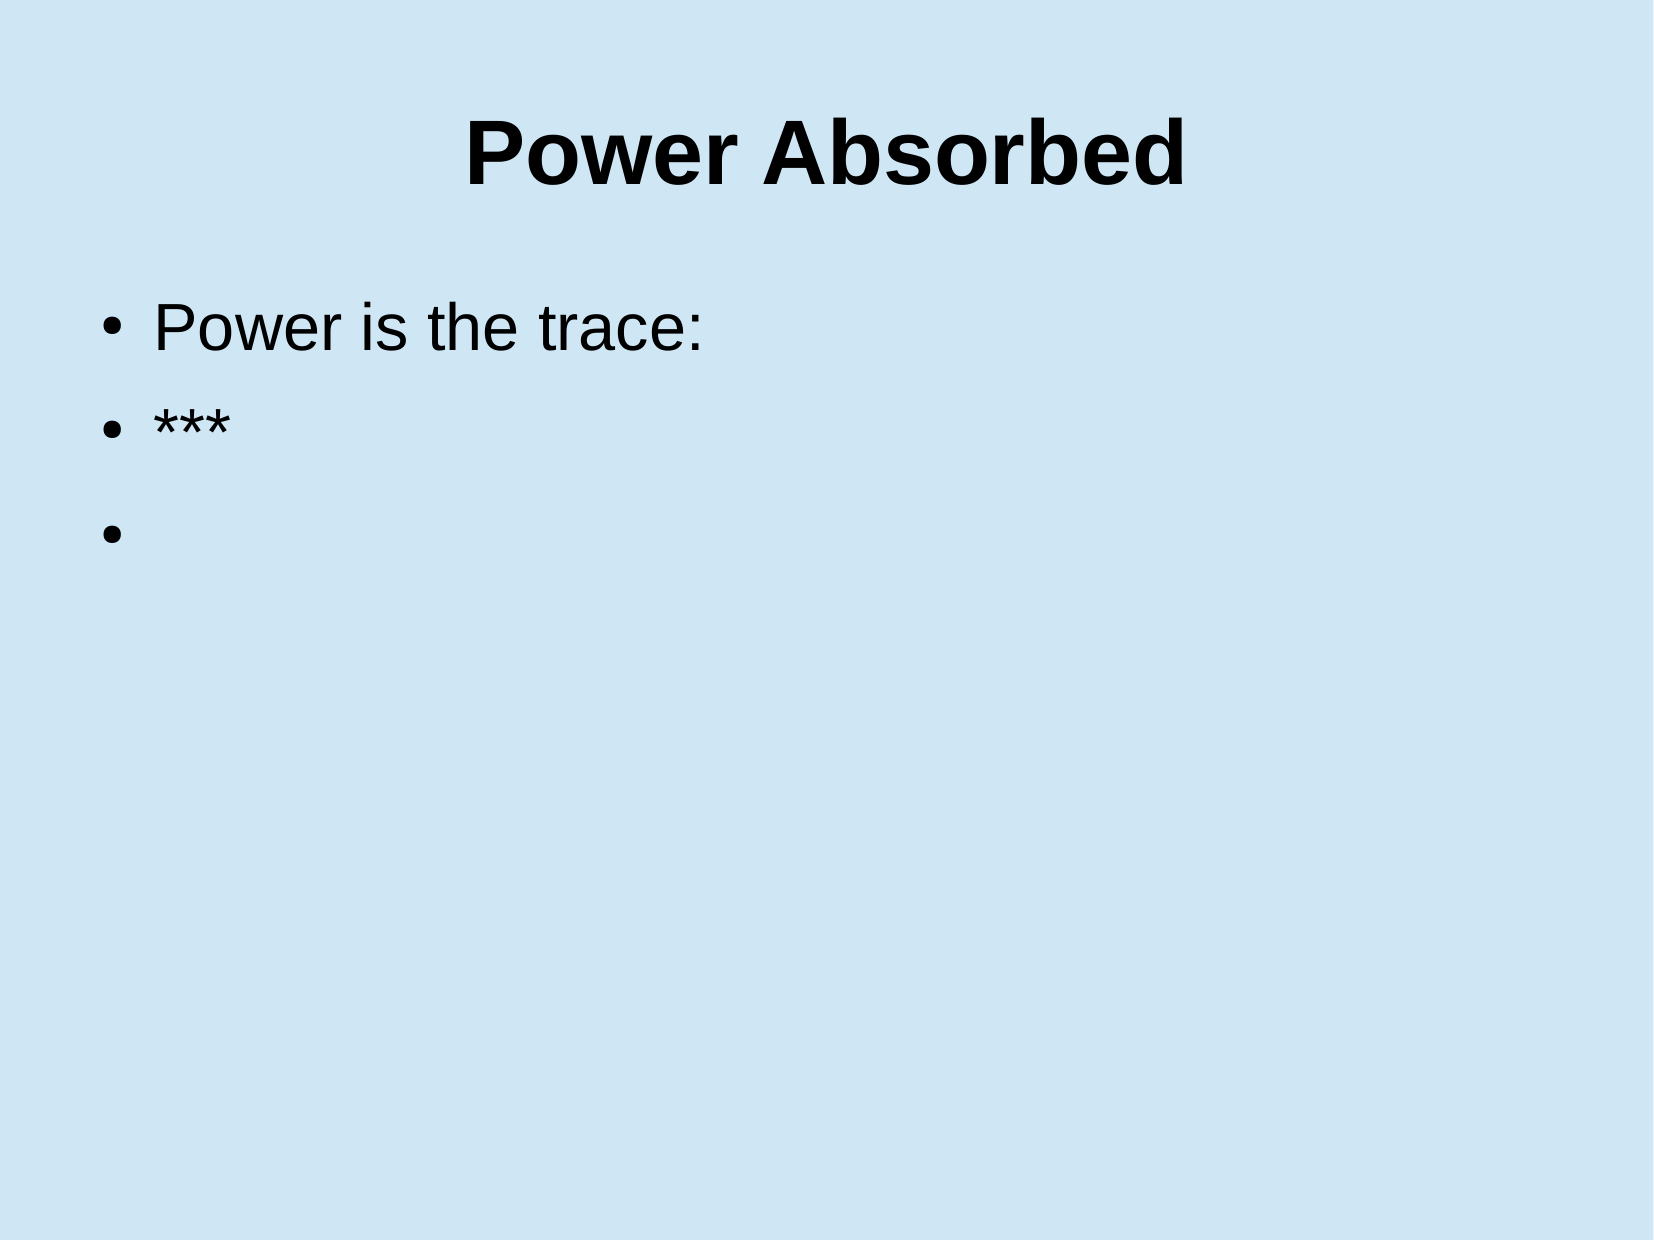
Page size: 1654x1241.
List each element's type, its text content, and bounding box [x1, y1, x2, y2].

title Power Absorbed [82, 49, 1571, 257]
list Power is the trace: *** [82, 290, 1571, 1010]
